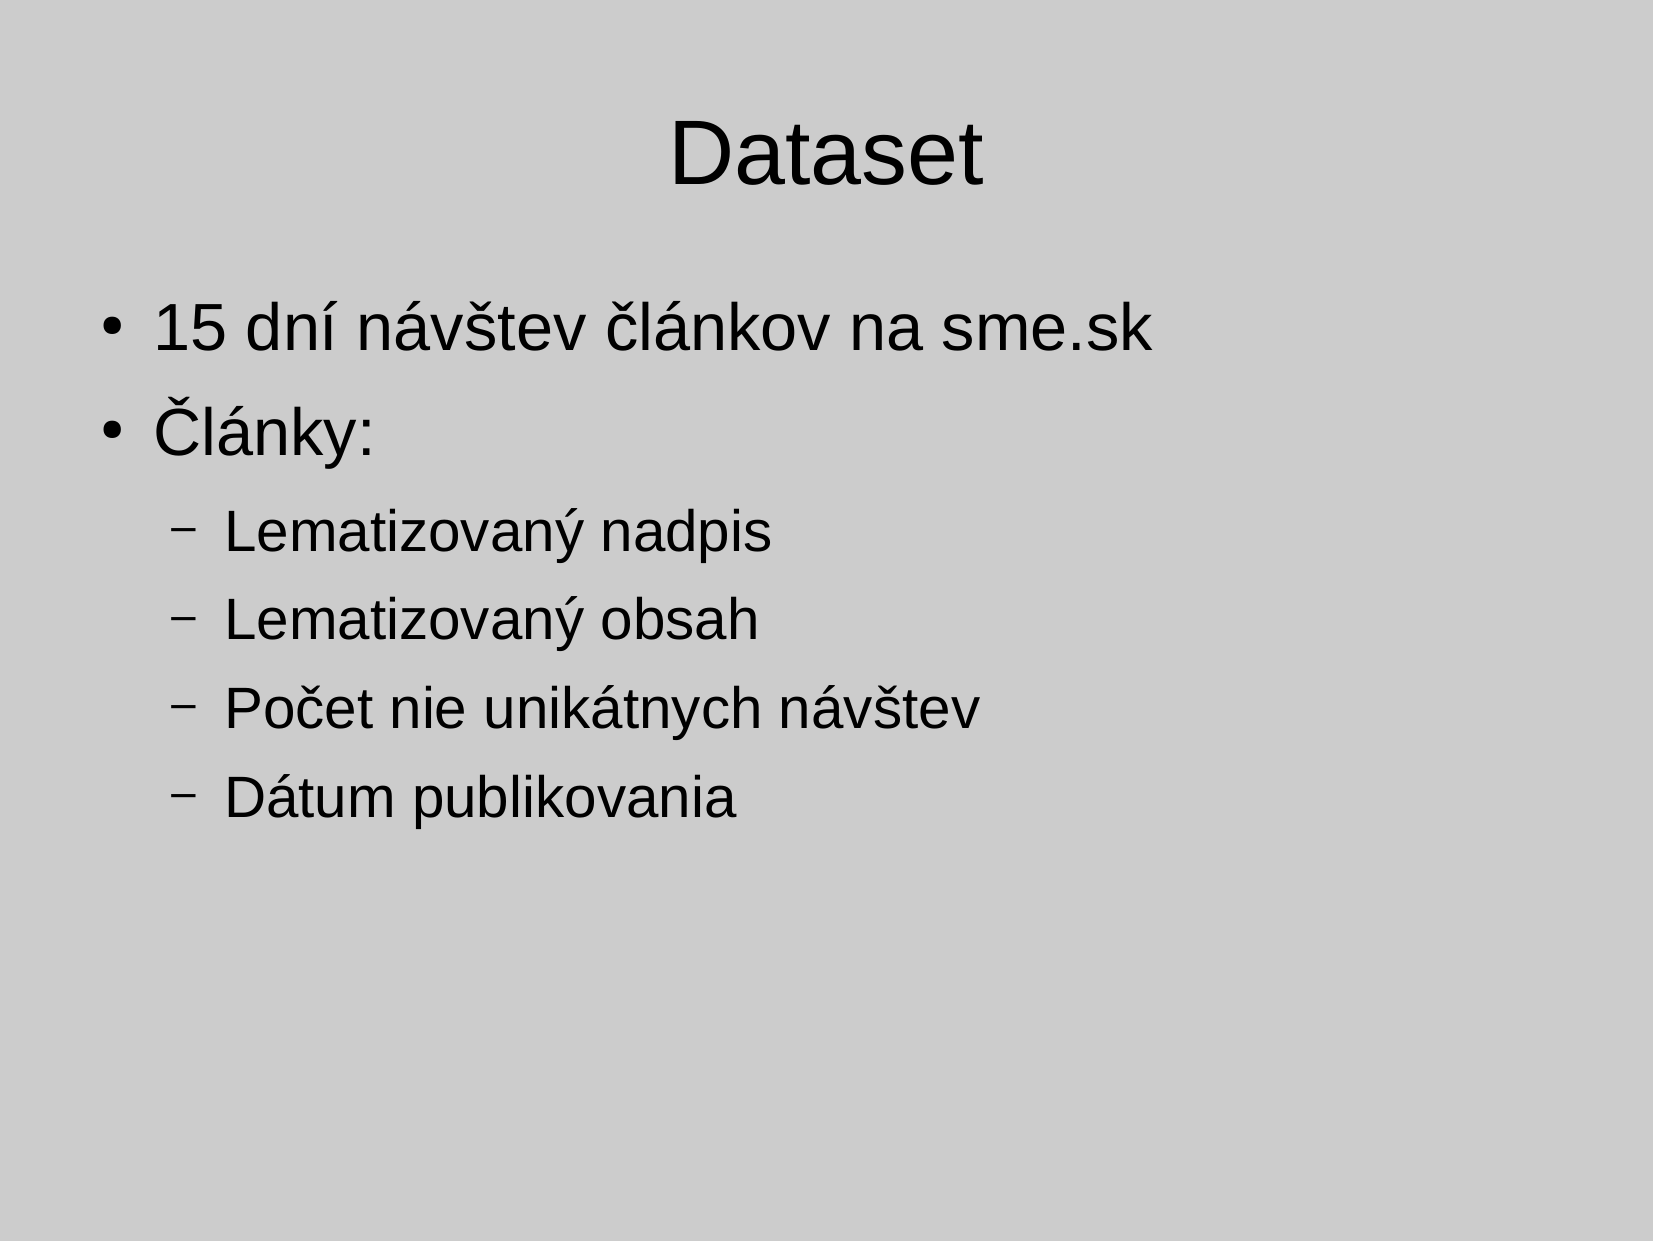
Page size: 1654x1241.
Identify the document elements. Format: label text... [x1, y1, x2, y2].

title Dataset [82, 49, 1571, 257]
list 15 dní návštev článkov na sme.sk Články: Lematizovaný nadpis Lematizovaný obsah Počet nie unikátnych návštev Dátum publikovania [82, 290, 1571, 1010]
